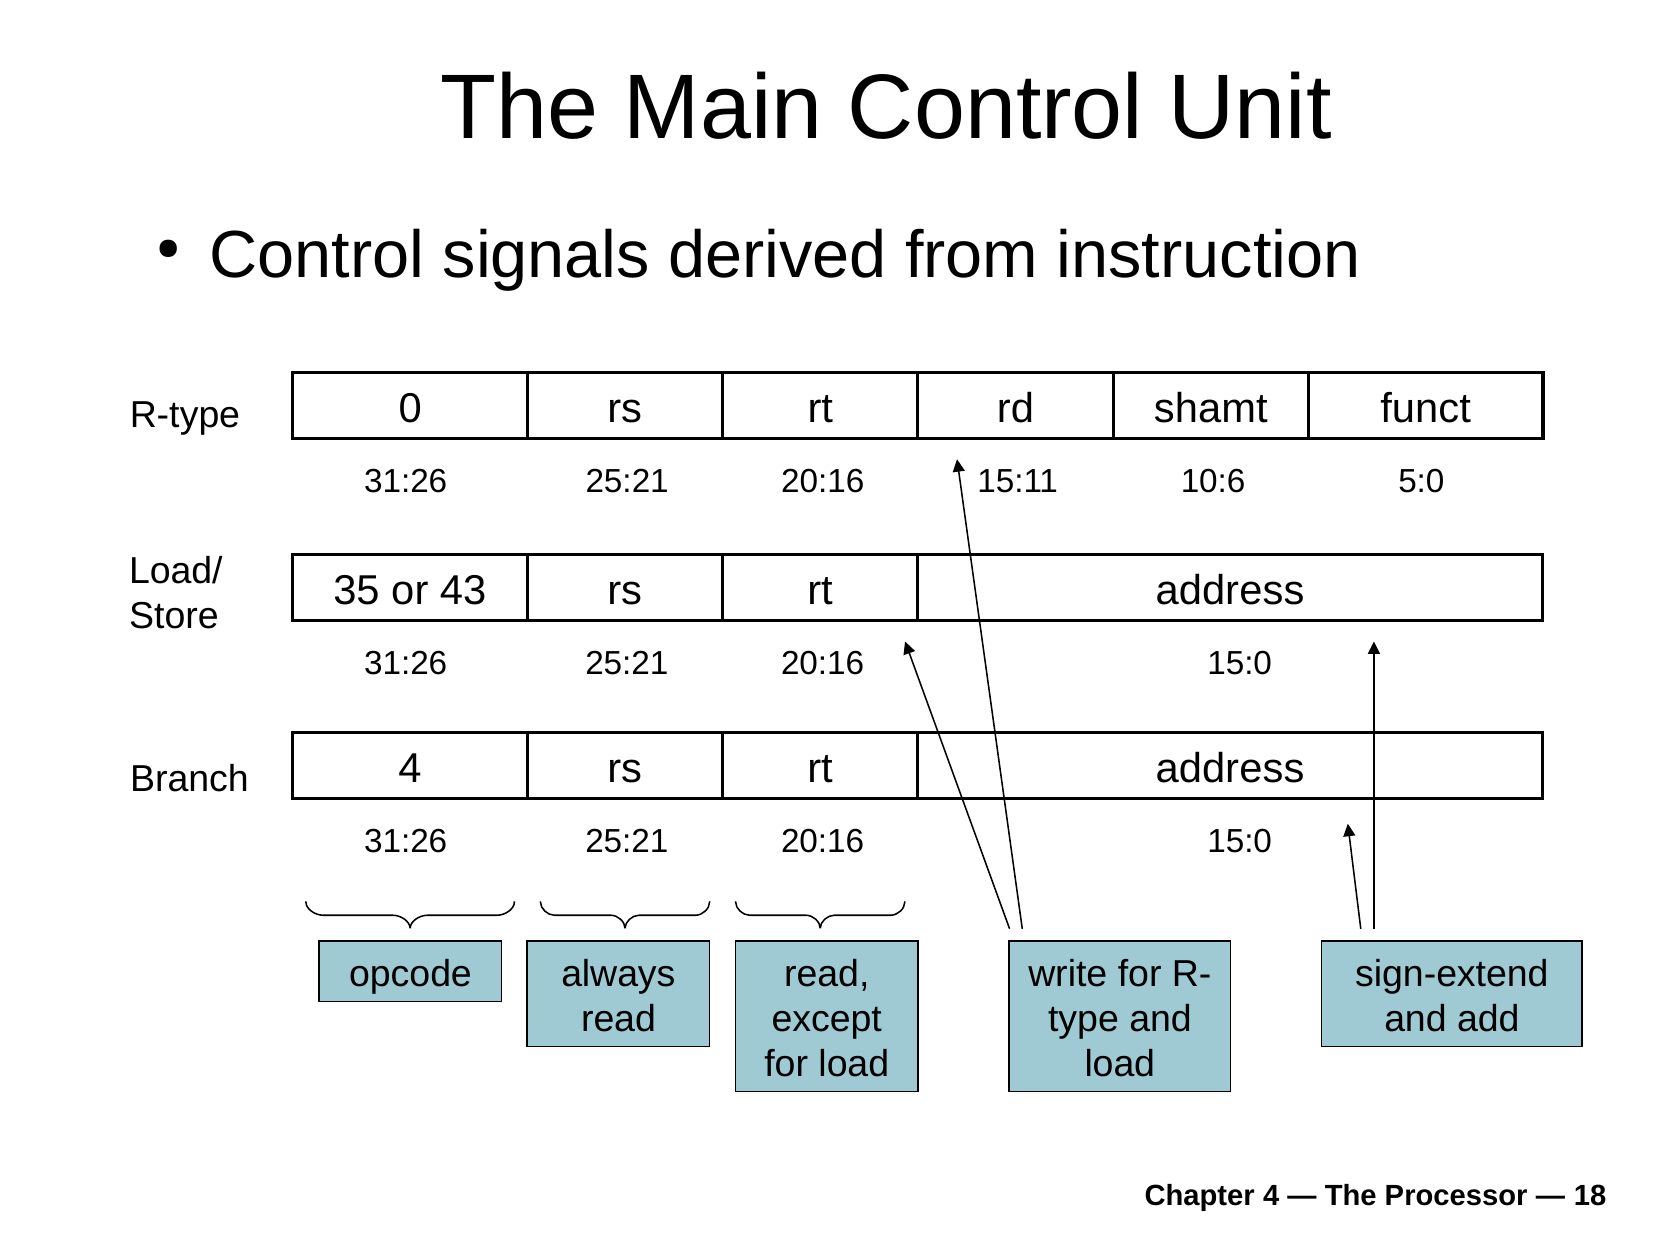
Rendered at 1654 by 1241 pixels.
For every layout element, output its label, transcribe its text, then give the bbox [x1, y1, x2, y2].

text_box 0 [292, 372, 527, 439]
text_box rs [527, 372, 722, 439]
title The Main Control Unit [123, 26, 1618, 165]
text_box 20:16 [766, 811, 880, 868]
text_box 5:0 [1383, 451, 1460, 507]
text_box 25:21 [570, 451, 684, 507]
text_box address [940, 732, 1003, 799]
text_box R-type [115, 382, 256, 443]
text_box always read [527, 941, 710, 1047]
text_box rt [722, 732, 917, 799]
text_box address [972, 554, 1543, 621]
text_box 20:16 [766, 633, 880, 690]
text_box funct [1308, 372, 1543, 439]
text_box address [917, 732, 961, 799]
text_box address [917, 554, 978, 621]
text_box rt [722, 554, 917, 621]
text_box 4 [292, 732, 527, 799]
text_box rd [917, 372, 1113, 439]
list Control signals derived from instruction [123, 203, 1620, 329]
text_box 35 or 43 [292, 554, 527, 621]
text_box address [996, 732, 1373, 799]
text_box 25:21 [570, 811, 684, 868]
text_box 31:26 [349, 811, 463, 868]
text_box Chapter 4 — The Processor — <number> [305, 1153, 1622, 1219]
text_box write for R-type and load [1009, 941, 1231, 1092]
text_box opcode [319, 941, 502, 1002]
text_box sign-extend and add [1321, 941, 1583, 1047]
text_box shamt [1113, 372, 1308, 439]
text_box read, except for load [735, 941, 919, 1092]
text_box Load/ Store [114, 538, 238, 644]
text_box rs [527, 732, 722, 799]
text_box 15:0 [1192, 811, 1287, 868]
text_box address [1375, 732, 1543, 799]
text_box rs [527, 554, 722, 621]
text_box 20:16 [766, 451, 880, 507]
text_box 15:0 [1192, 633, 1287, 690]
text_box 25:21 [570, 633, 684, 690]
text_box 31:26 [349, 633, 463, 690]
text_box 15:11 [962, 451, 1074, 507]
text_box rt [722, 372, 917, 439]
text_box 10:6 [1166, 451, 1261, 507]
text_box Branch [115, 746, 264, 808]
text_box 31:26 [349, 451, 463, 507]
